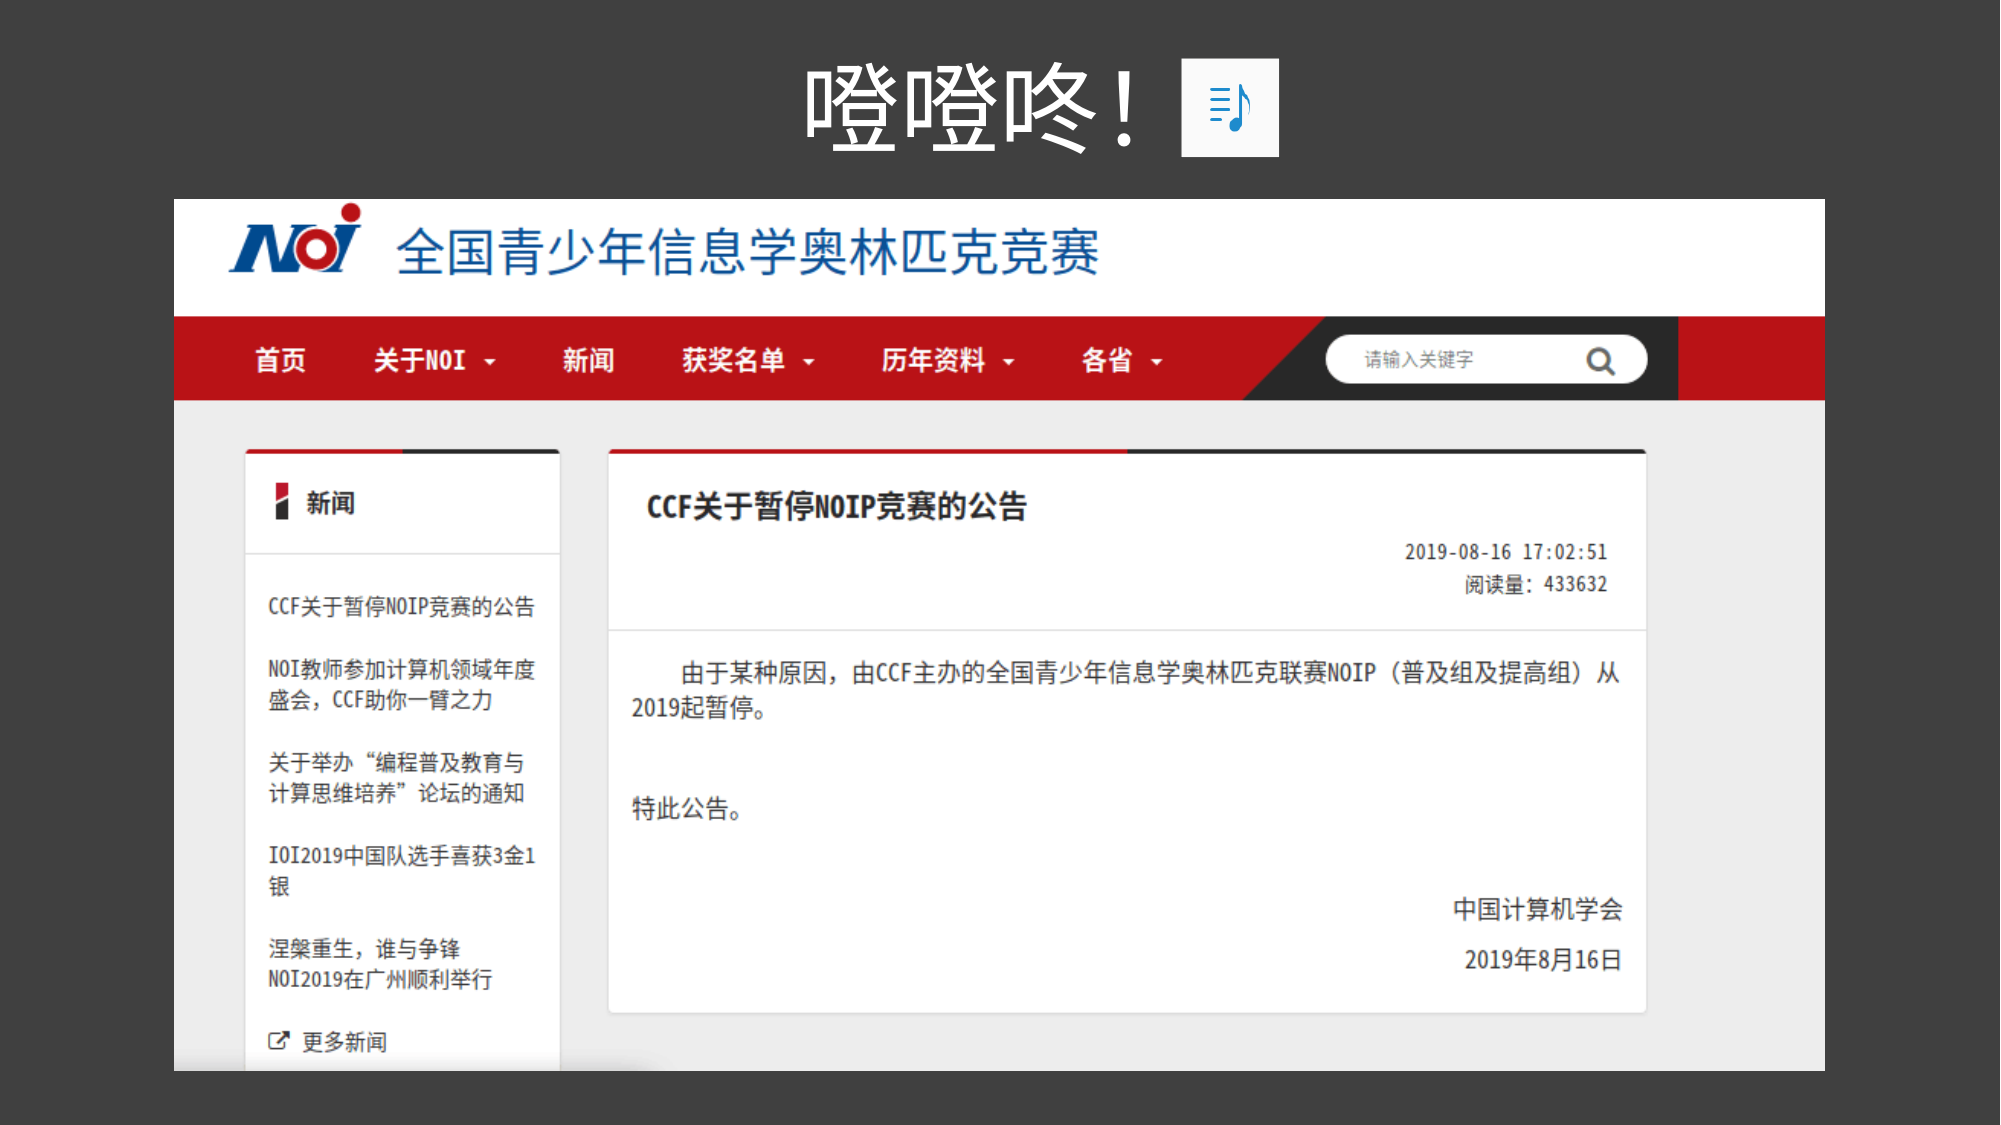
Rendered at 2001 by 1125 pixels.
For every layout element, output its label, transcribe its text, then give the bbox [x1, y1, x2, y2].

text_box [1179, 56, 1281, 159]
text_box 噔噔咚！ [368, 39, 1632, 175]
picture [174, 199, 1825, 1071]
